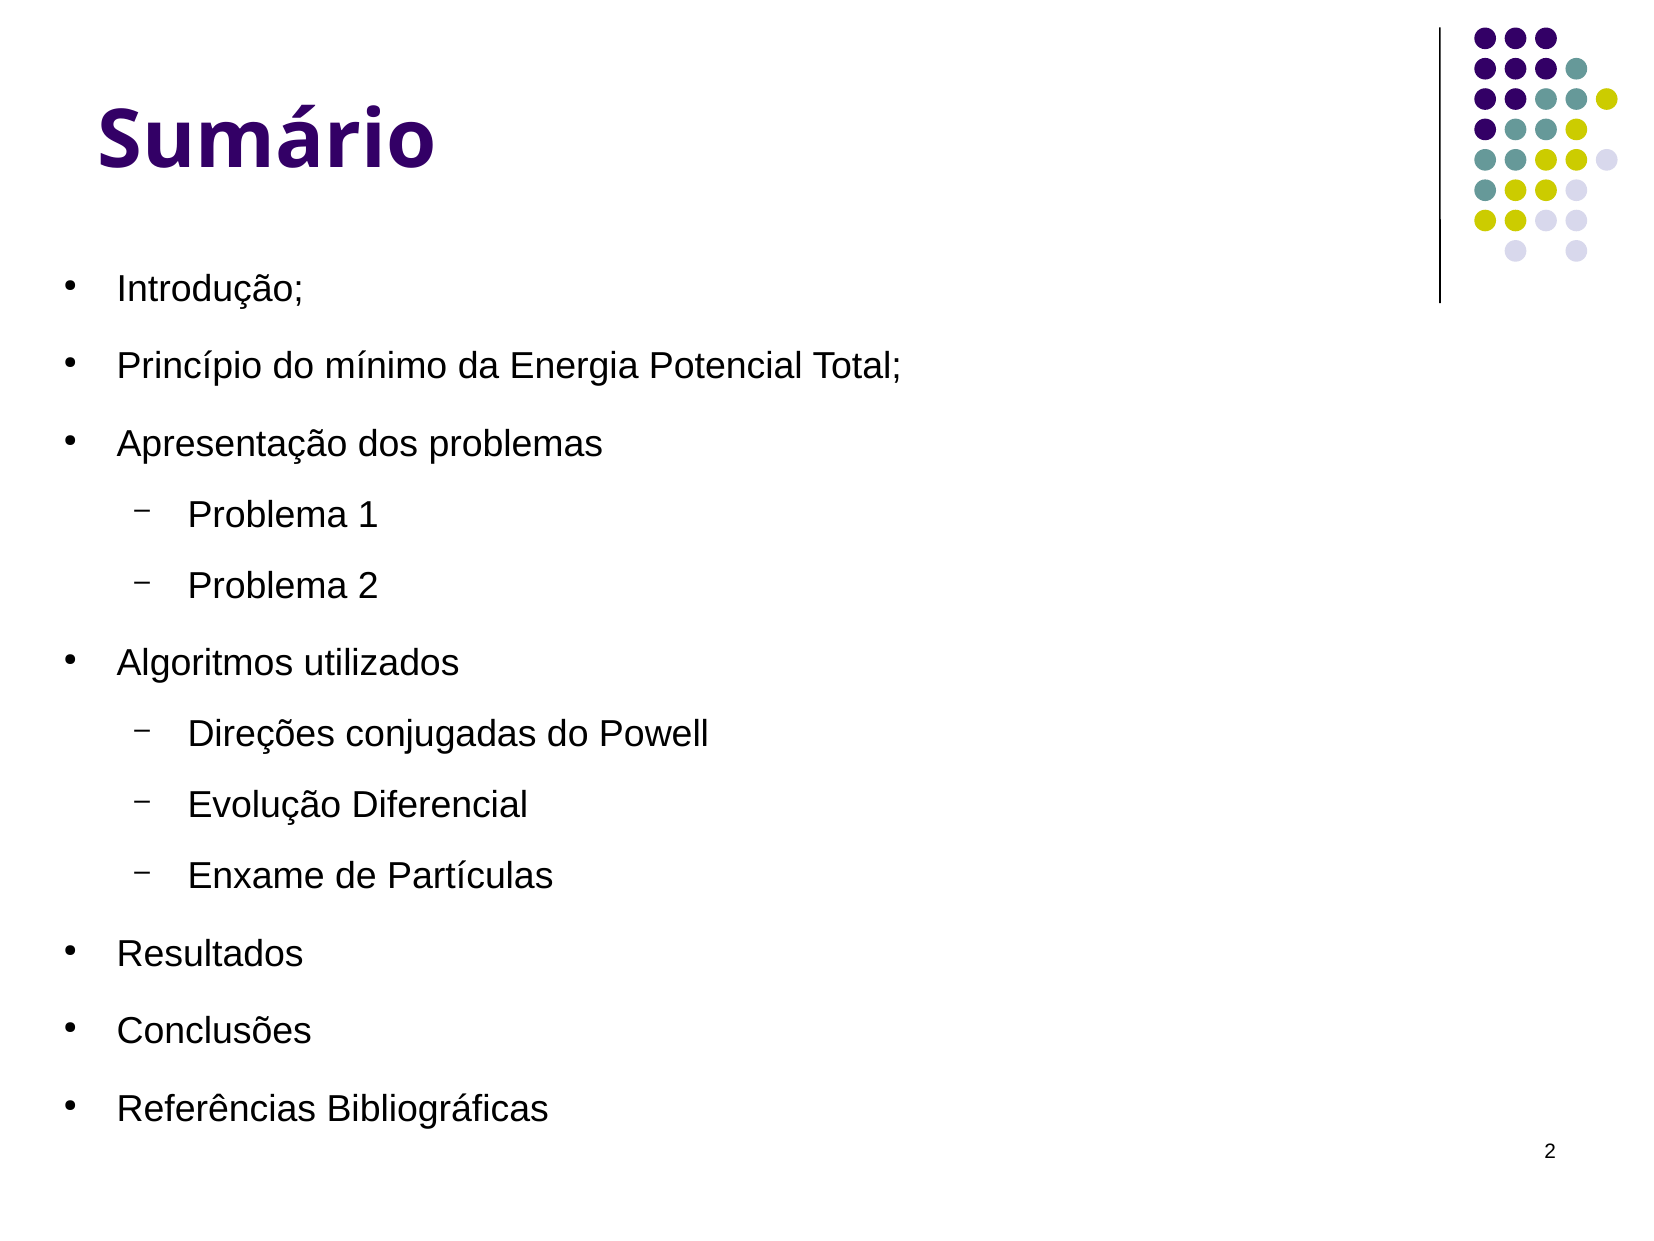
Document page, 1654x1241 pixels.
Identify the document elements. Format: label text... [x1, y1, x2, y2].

slide_number <número> [1185, 1129, 1571, 1213]
list Introdução; Princípio do mínimo da Energia Potencial Total; Apresentação dos problemas Problema 1 Problema 2 Algoritmos utilizados Direções conjugadas do Powell Evolução Diferencial Enxame de Partículas Resultados Conclusões Referências Bibliográficas [30, 256, 1461, 896]
title Sumário [82, 52, 1447, 192]
